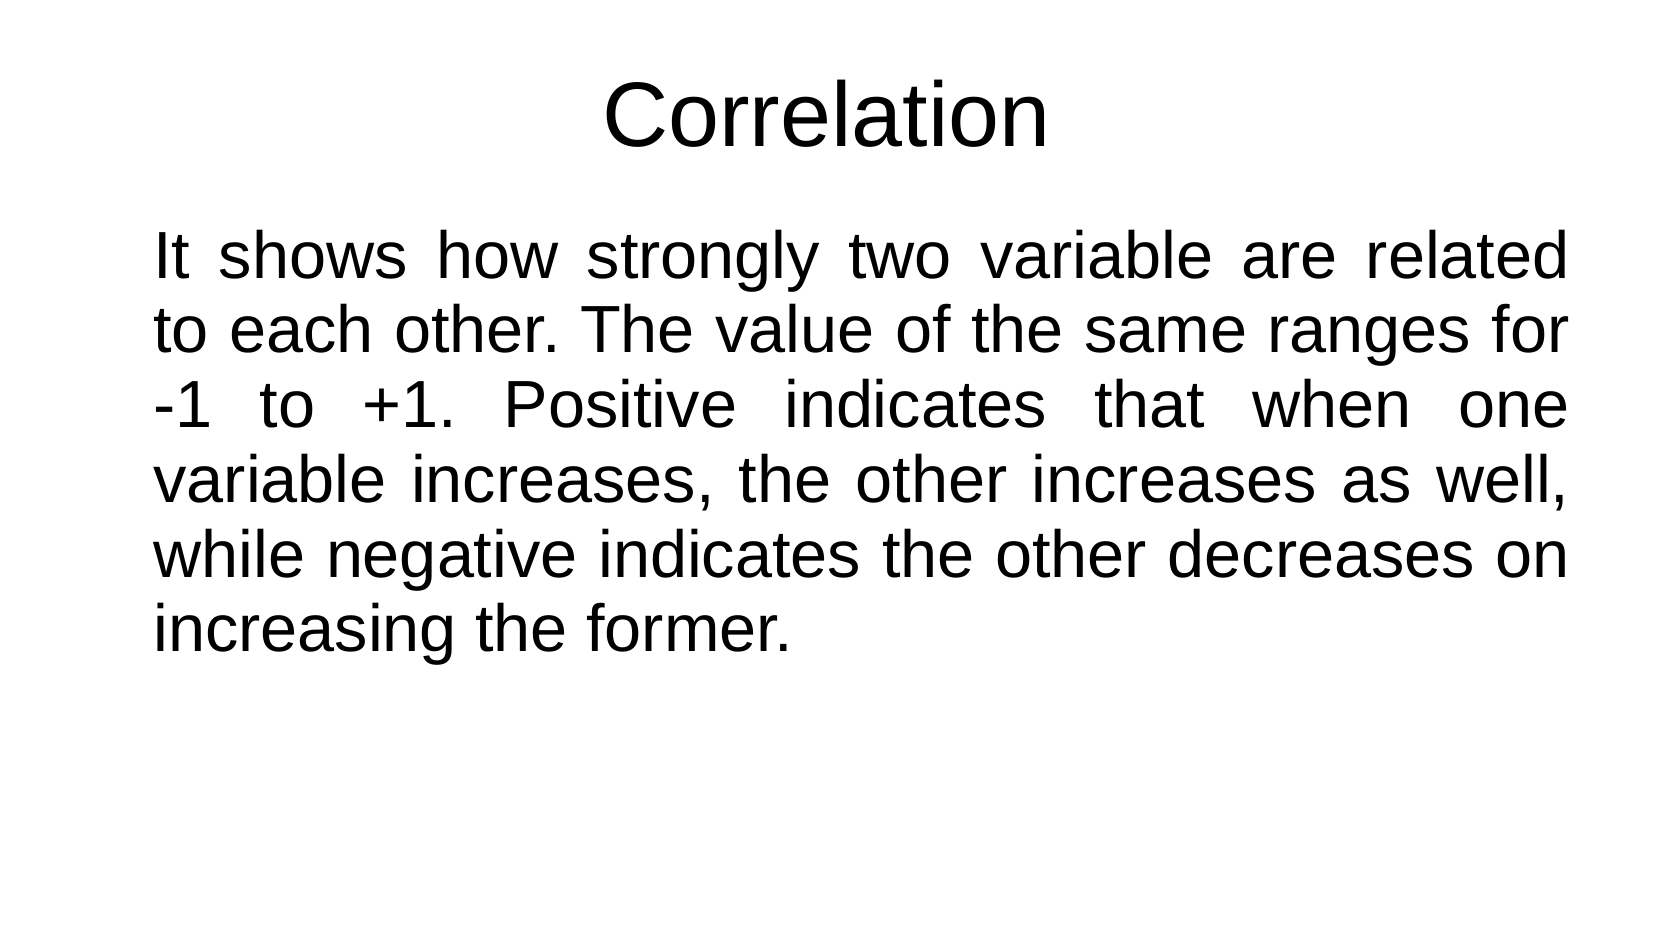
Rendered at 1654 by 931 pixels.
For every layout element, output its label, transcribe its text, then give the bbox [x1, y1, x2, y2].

list It shows how strongly two variable are related to each other. The value of the same ranges for -1 to +1. Positive indicates that when one variable increases, the other increases as well, while negative indicates the other decreases on increasing the former. [82, 217, 1571, 758]
title Correlation [82, 37, 1571, 193]
